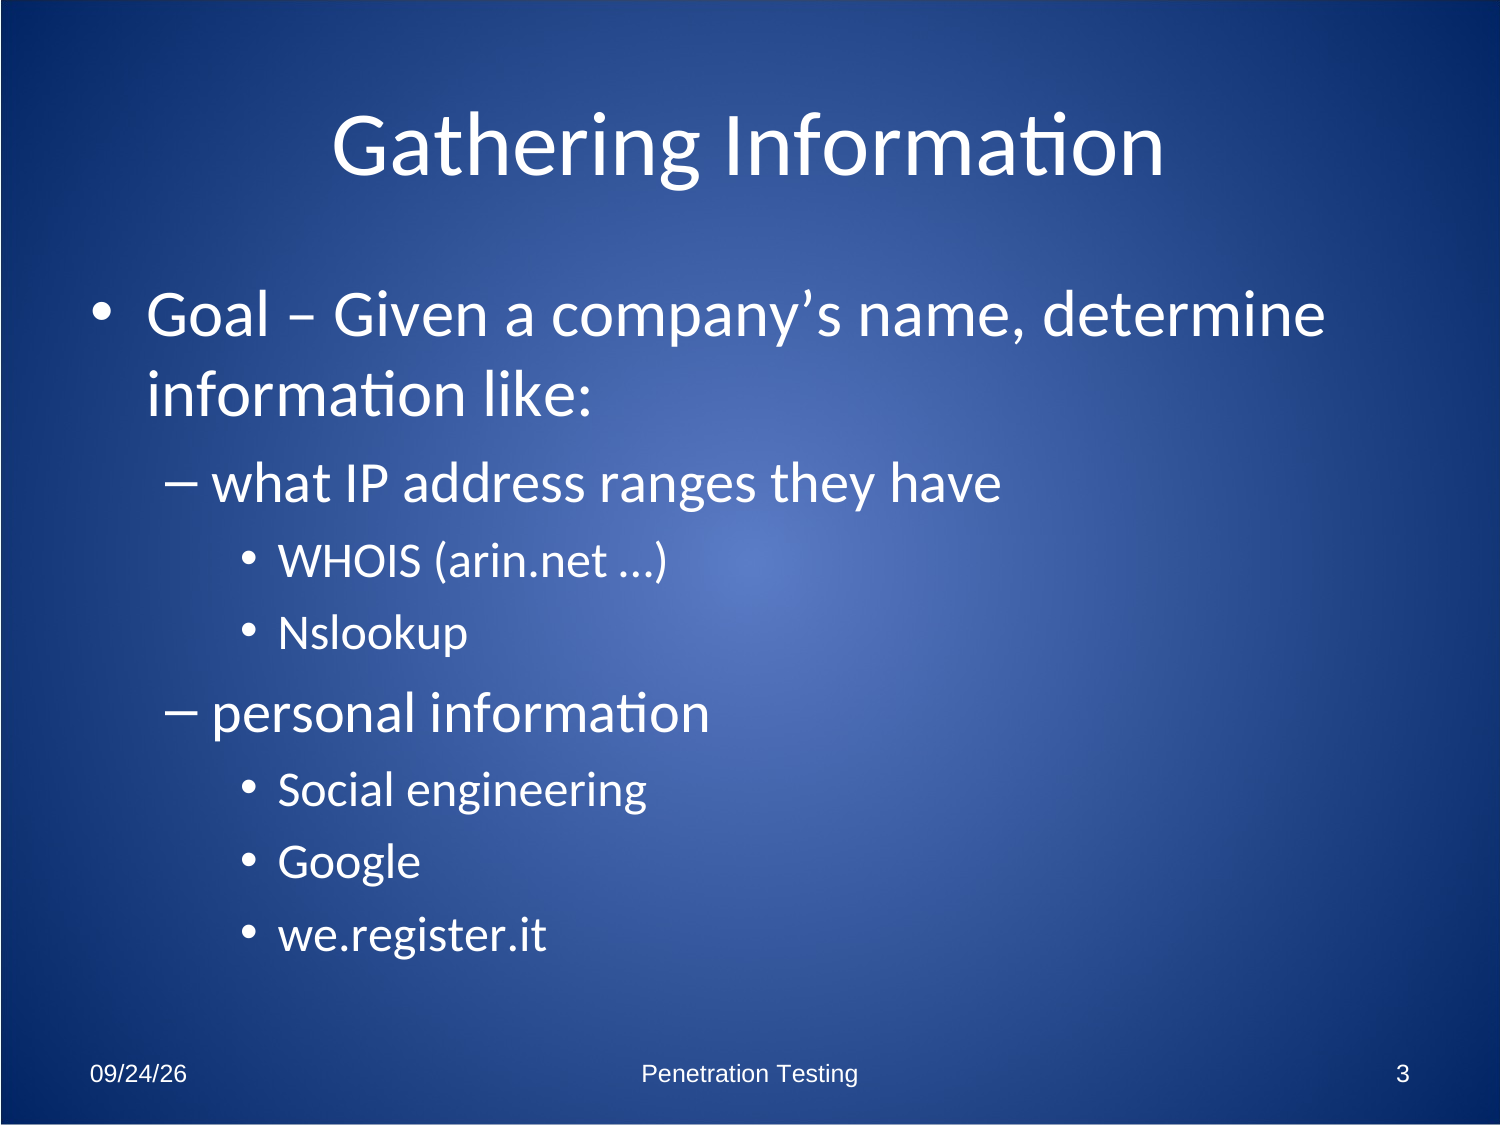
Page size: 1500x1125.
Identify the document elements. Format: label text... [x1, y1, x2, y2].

text_box Penetration Testing [512, 1042, 988, 1103]
picture [0, 0, 1500, 1125]
title Gathering Information [75, 45, 1426, 233]
list Goal – Given a company’s name, determine information like: what IP address ranges they have WHOIS (arin.net …) Nslookup personal information Social engineering Google we.register.it [75, 262, 1426, 1005]
text_box 03/17/11 [74, 1042, 426, 1103]
text_box <number> [1074, 1042, 1426, 1103]
